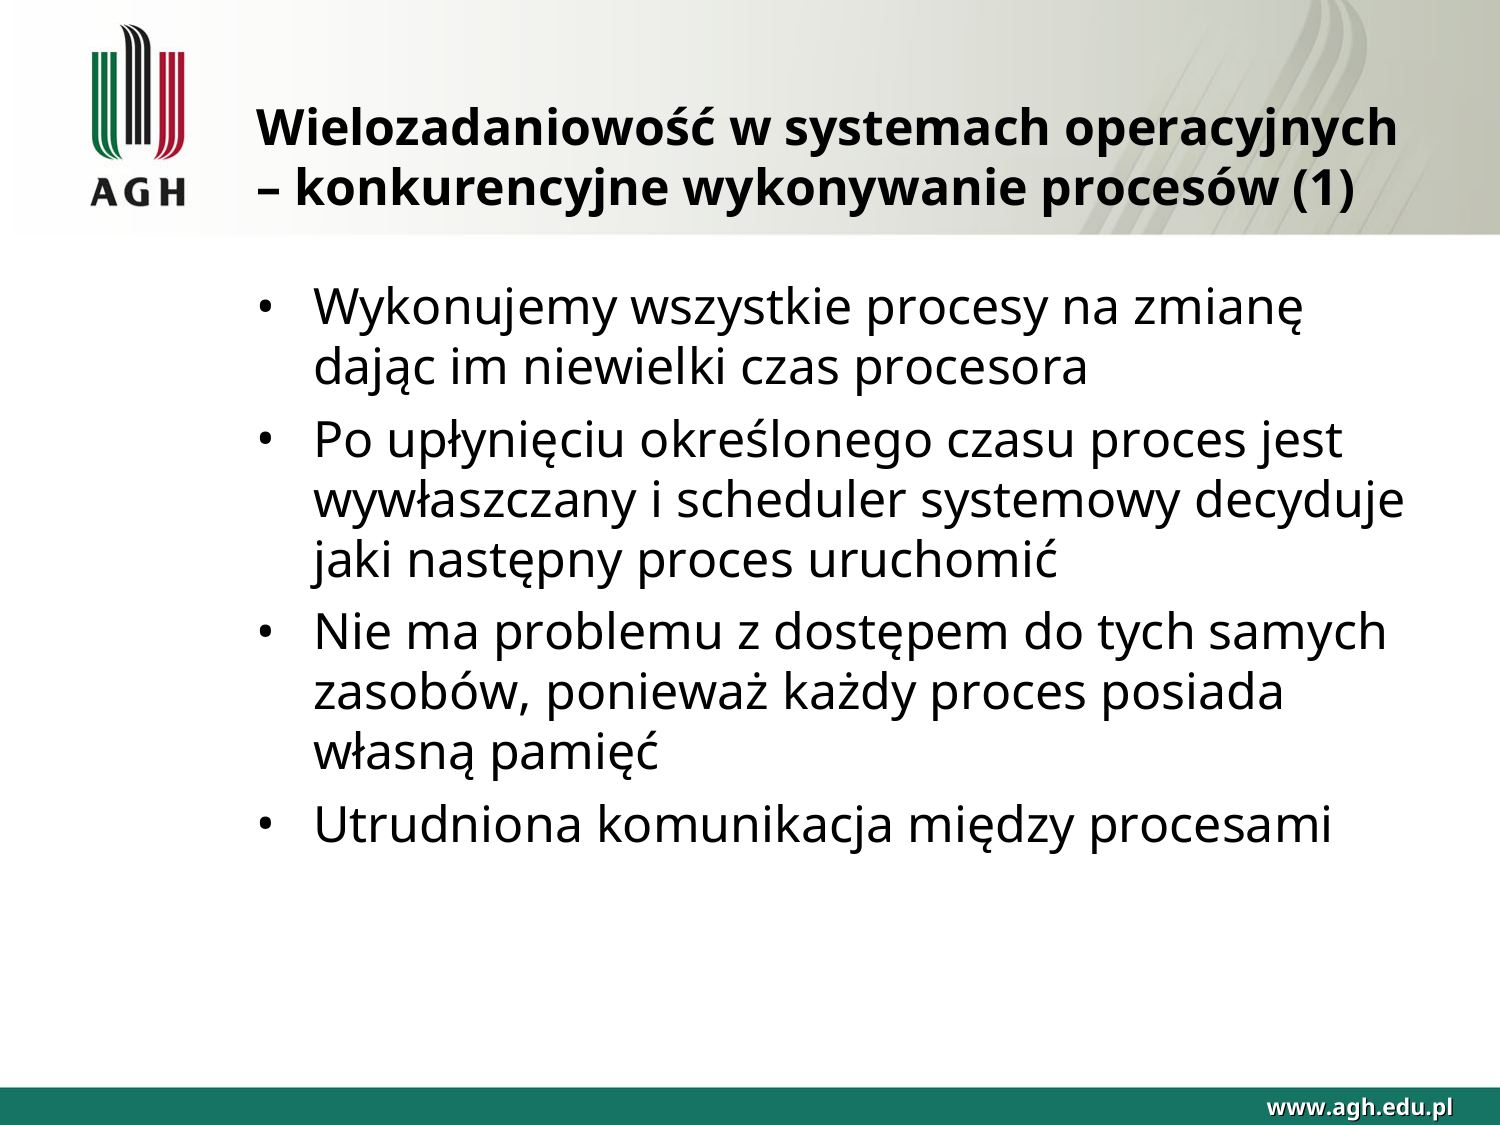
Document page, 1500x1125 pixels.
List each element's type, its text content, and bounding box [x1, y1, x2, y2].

list Wykonujemy wszystkie procesy na zmianę dając im niewielki czas procesora Po upłynięciu określonego czasu proces jest wywłaszczany i scheduler systemowy decyduje jaki następny proces uruchomić Nie ma problemu z dostępem do tych samych zasobów, ponieważ każdy proces posiada własną pamięć Utrudniona komunikacja między procesami [242, 267, 1425, 1005]
title Wielozadaniowość w systemach operacyjnych – konkurencyjne wykonywanie procesów (1) [242, 57, 1425, 253]
text_box www.agh.edu.pl [1251, 1084, 1500, 1125]
picture [0, 0, 1500, 1125]
